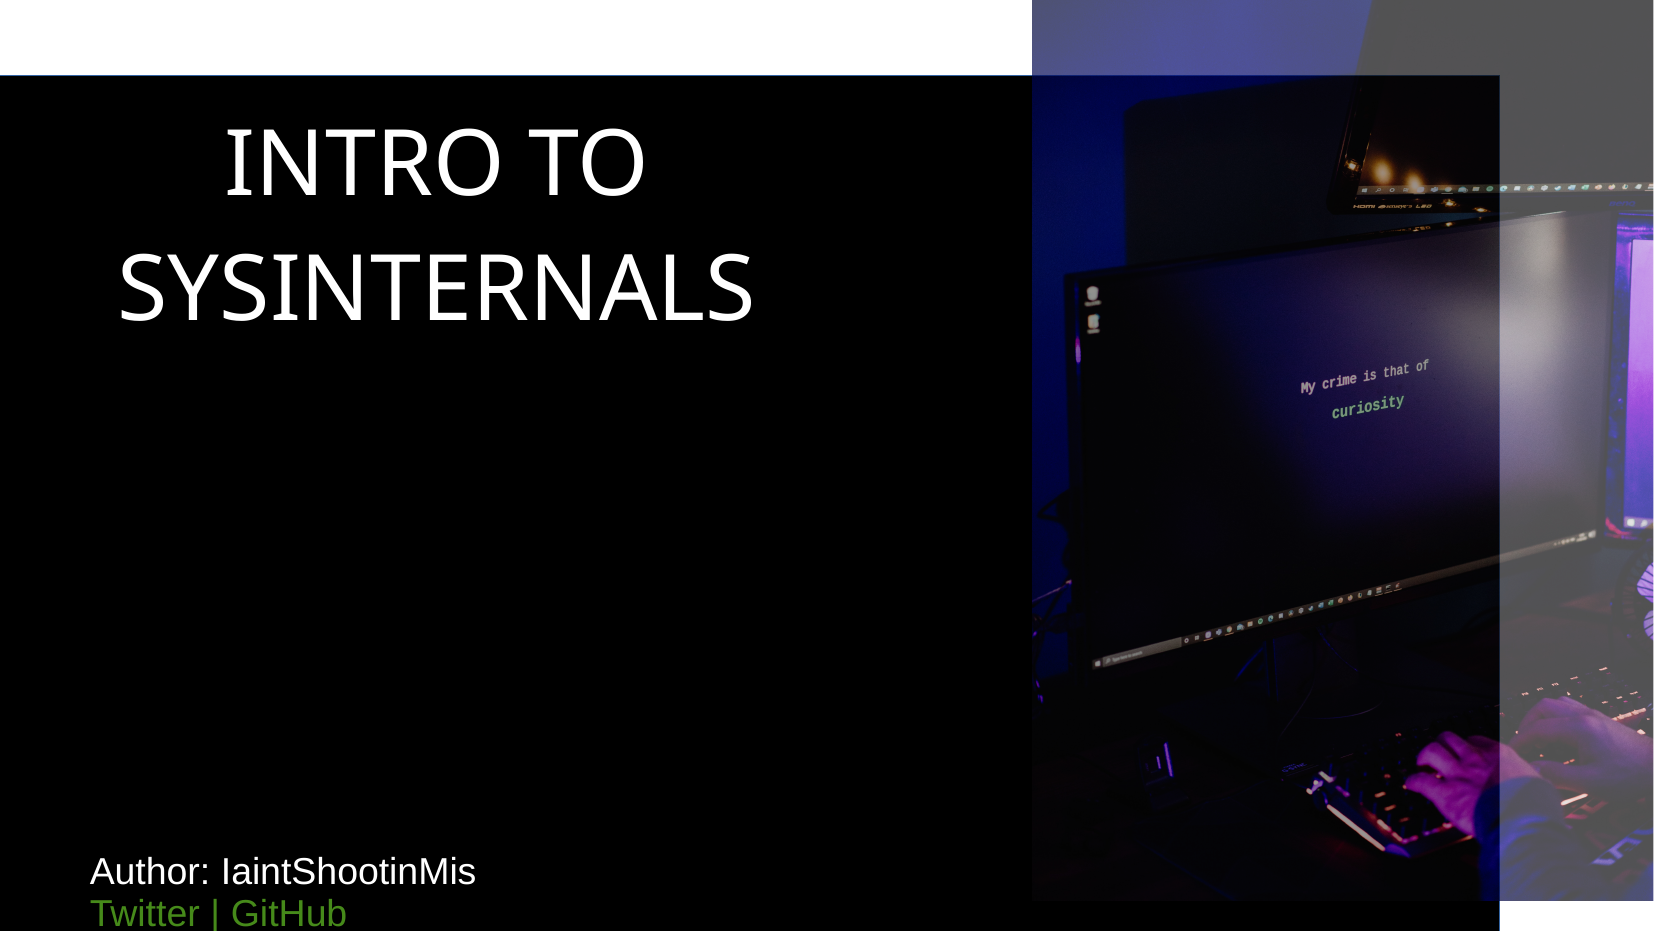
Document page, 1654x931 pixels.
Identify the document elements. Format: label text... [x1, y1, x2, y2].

title INTRO TO SYSINTERNALS [49, 32, 826, 413]
picture [1032, 0, 1654, 901]
text_box Author: IaintShootinMis Twitter | GitHub [75, 843, 638, 931]
text_box [0, 75, 1500, 931]
